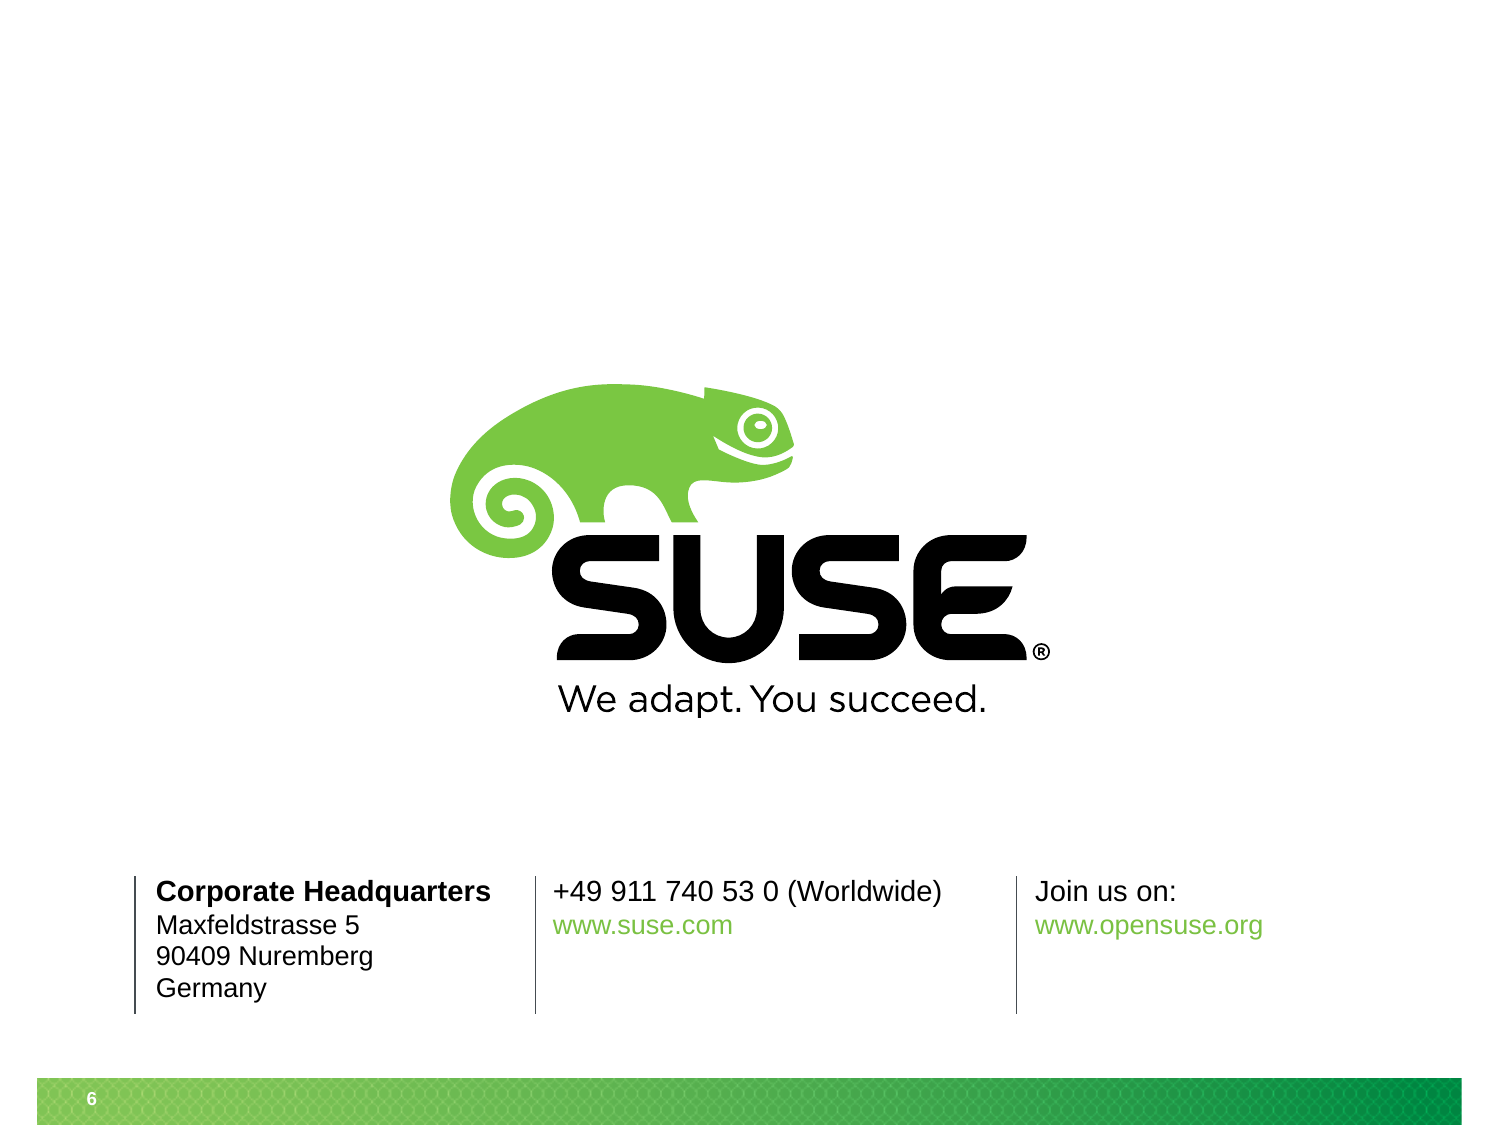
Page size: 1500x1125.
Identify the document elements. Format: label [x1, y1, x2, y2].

picture [37, 1078, 1462, 1125]
